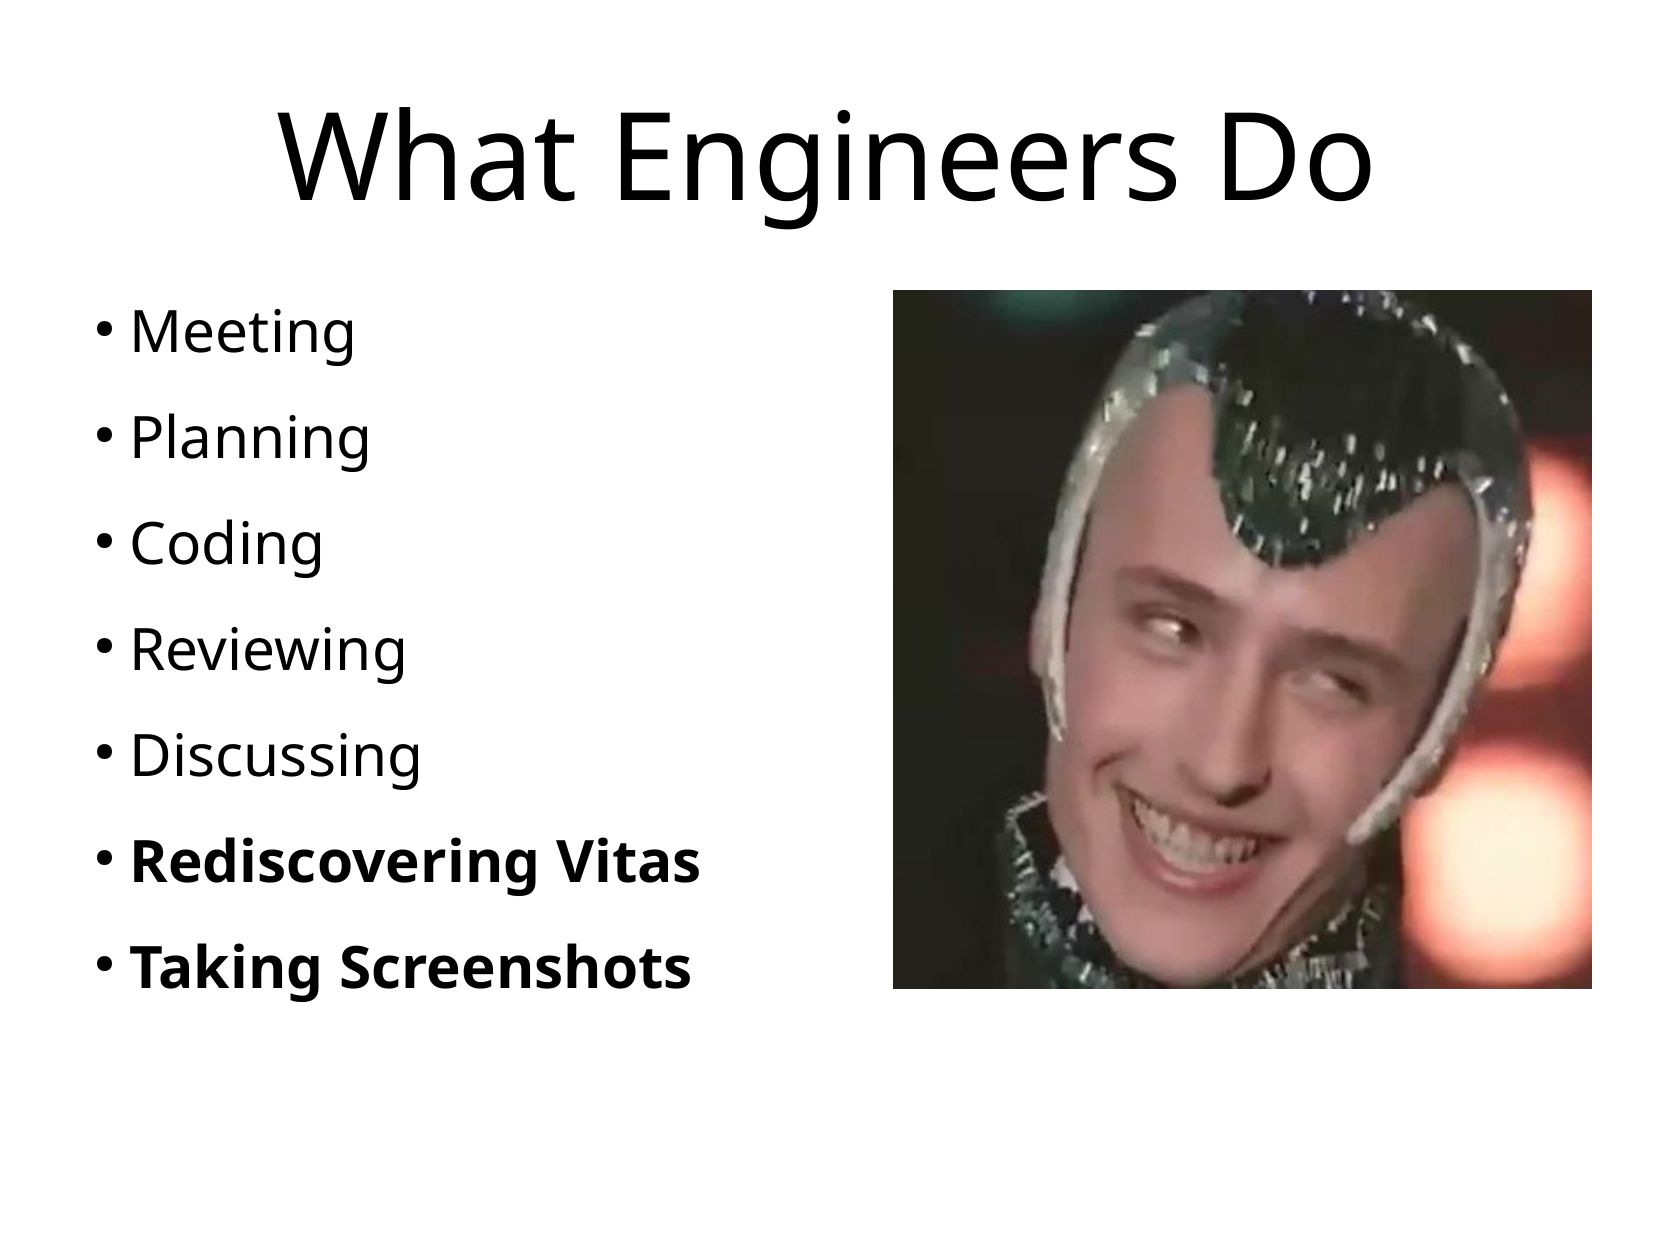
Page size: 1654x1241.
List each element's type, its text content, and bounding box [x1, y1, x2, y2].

picture [893, 290, 1592, 989]
list Meeting Planning Coding Reviewing Discussing Rediscovering Vitas Taking Screenshots [82, 290, 1571, 1010]
title What Engineers Do [82, 49, 1571, 257]
